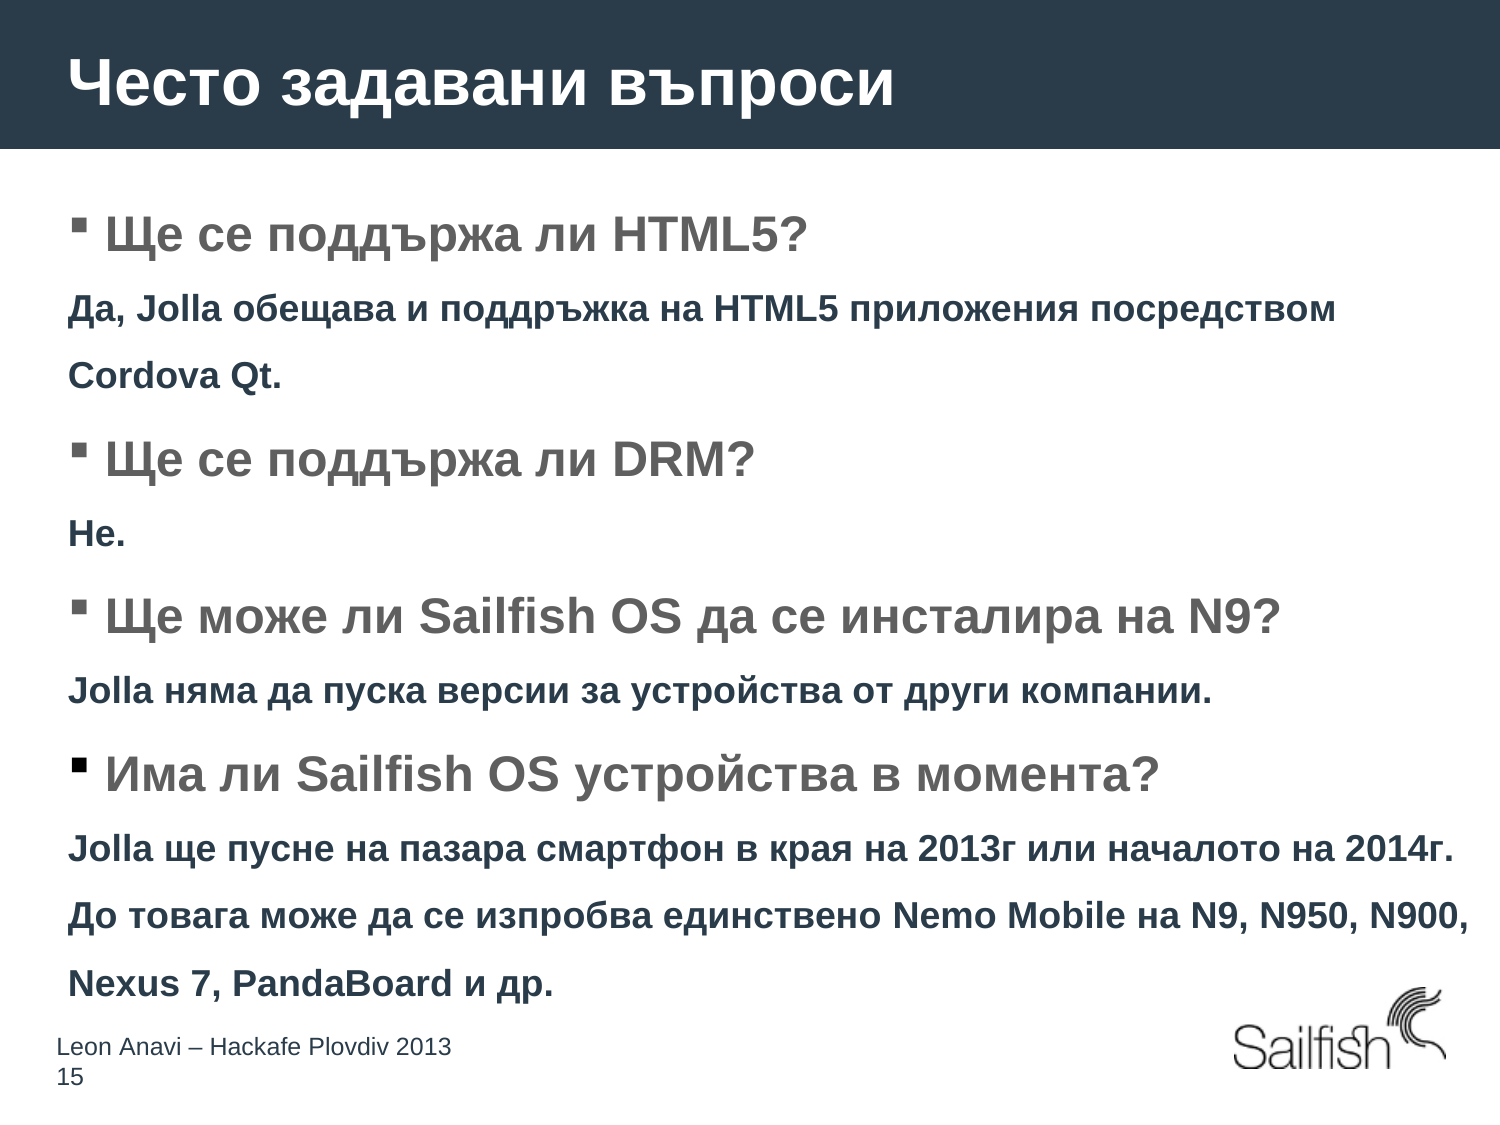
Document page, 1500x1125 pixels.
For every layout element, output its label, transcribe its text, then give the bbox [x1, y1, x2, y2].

text_box Често задавани въпроси [53, 30, 1466, 163]
text_box Ще се поддържа ли HTML5? Да, Jolla обещава и поддръжка на HTML5 приложения посредством Cordova Qt. Ще се поддържа ли DRM? Не. Ще може ли Sailfish OS да се инсталира на N9? Jolla няма да пуска версии за устройства от други компании. Има ли Sailfish OS устройства в момента? Jolla ще пусне на пазара смартфон в края на 2013г или началото на 2014г. До товага може да се изпробва единствено Nemo Mobile на N9, N950, N900, Nexus 7, PandaBoard и др. [53, 163, 1500, 1125]
